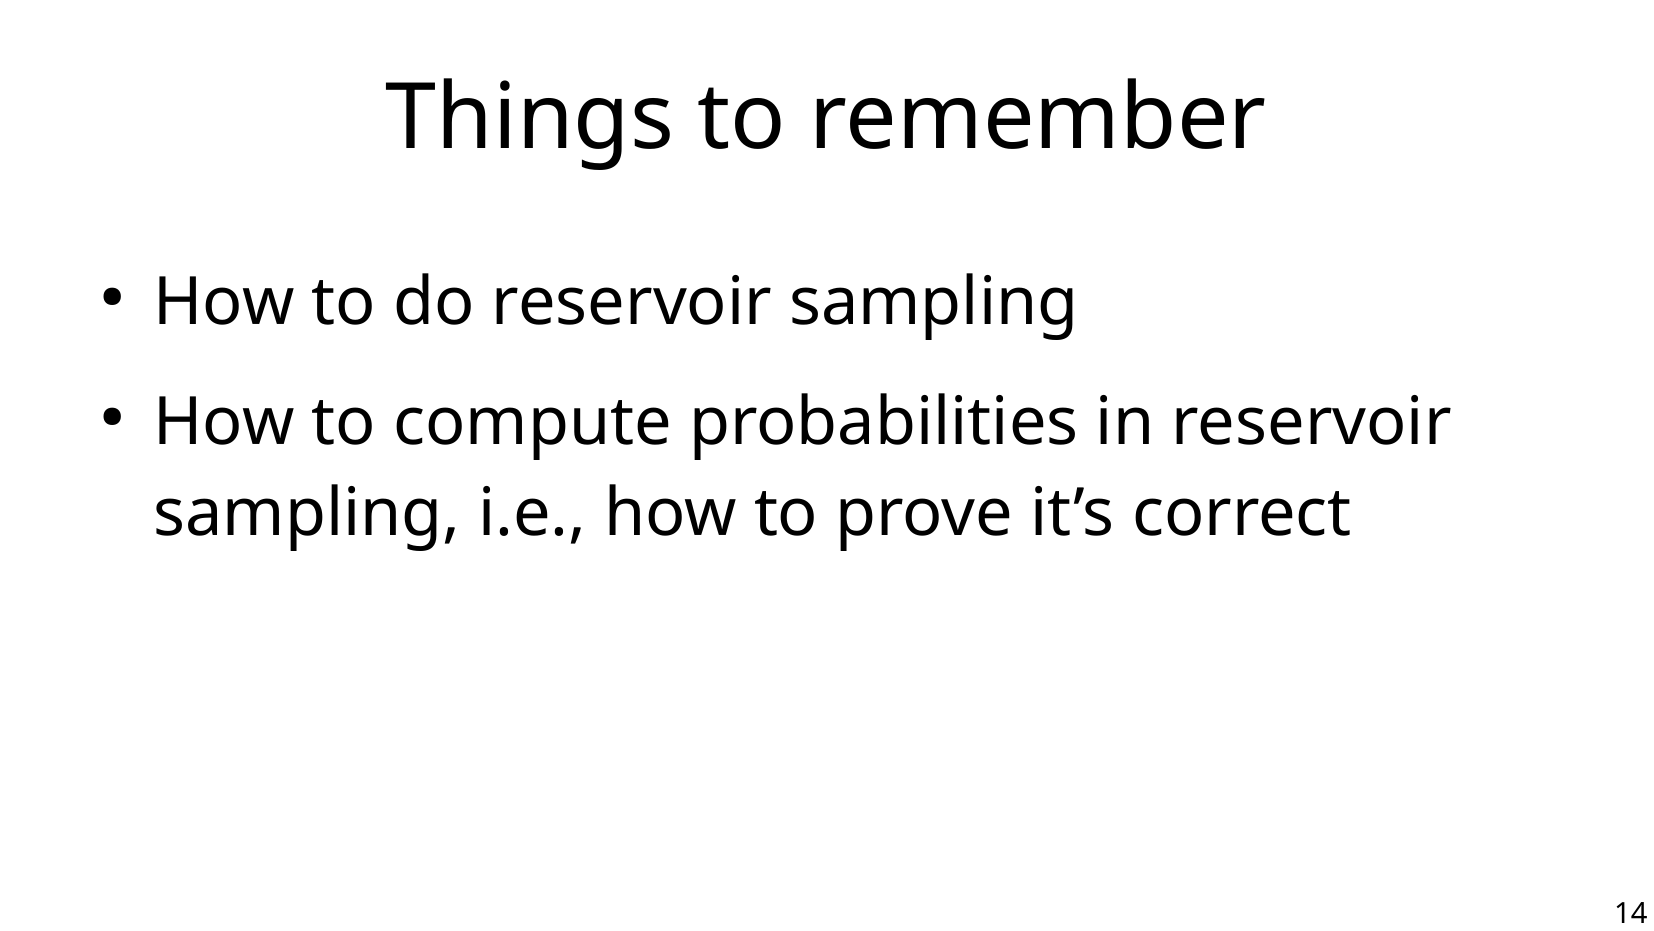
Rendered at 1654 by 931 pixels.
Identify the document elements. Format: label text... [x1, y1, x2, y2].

title Things to remember [82, 1, 1571, 226]
list How to do reservoir sampling How to compute probabilities in reservoir sampling, i.e., how to prove it’s correct [82, 253, 1571, 793]
